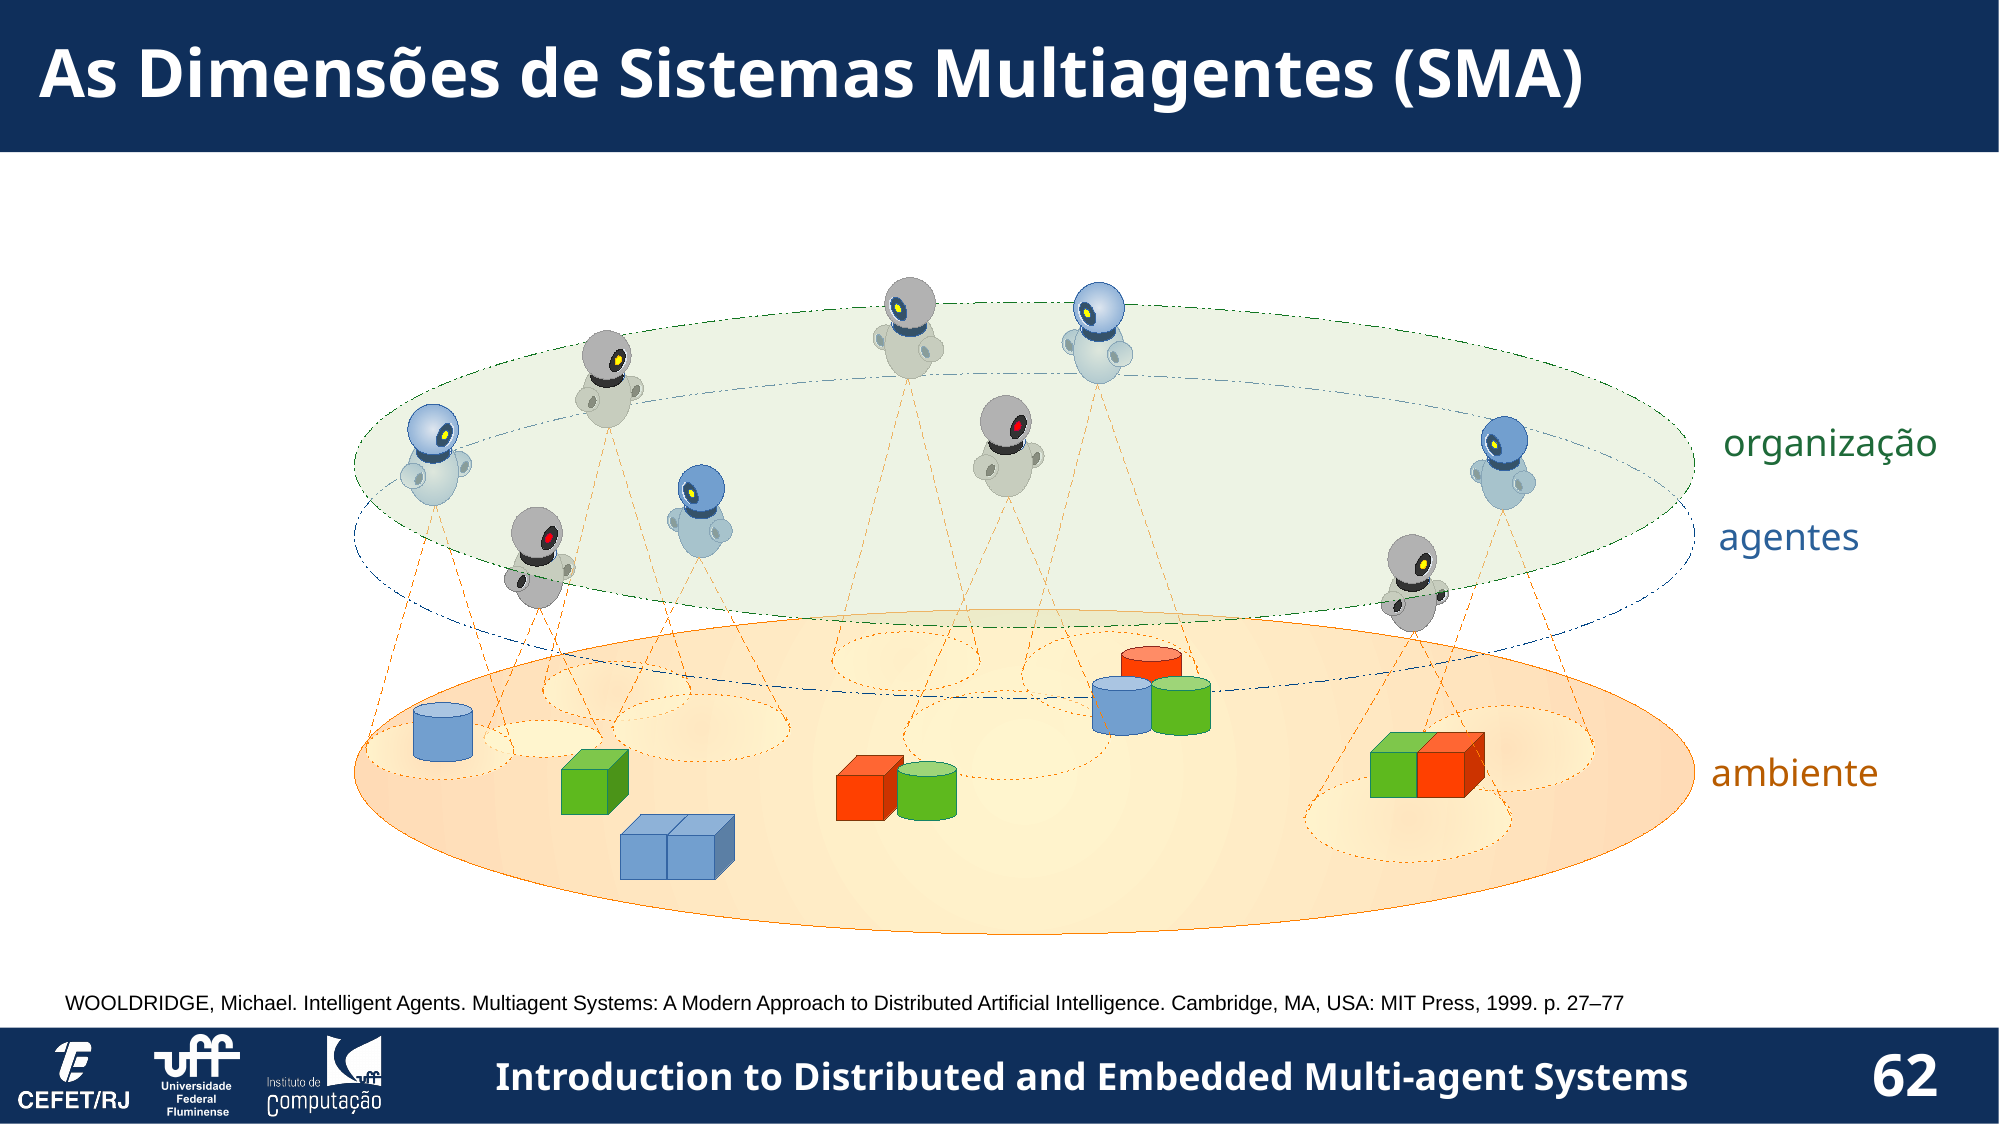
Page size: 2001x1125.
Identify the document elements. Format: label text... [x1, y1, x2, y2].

text_box WOOLDRIDGE, Michael. Intelligent Agents. Multiagent Systems: A Modern Approach to Distributed Artificial Intelligence. Cambridge, MA, USA: MIT Press, 1999. p. 27–77 [50, 982, 1969, 1023]
text_box ambiente [1618, 741, 1973, 802]
picture [265, 1033, 383, 1117]
picture [18, 1021, 129, 1125]
picture [153, 1033, 241, 1121]
text_box As Dimensões de Sistemas Multiagentes (SMA) [25, 23, 1999, 119]
text_box [354, 277, 1695, 935]
text_box agentes [1612, 505, 1967, 566]
text_box organização [1653, 411, 2000, 472]
